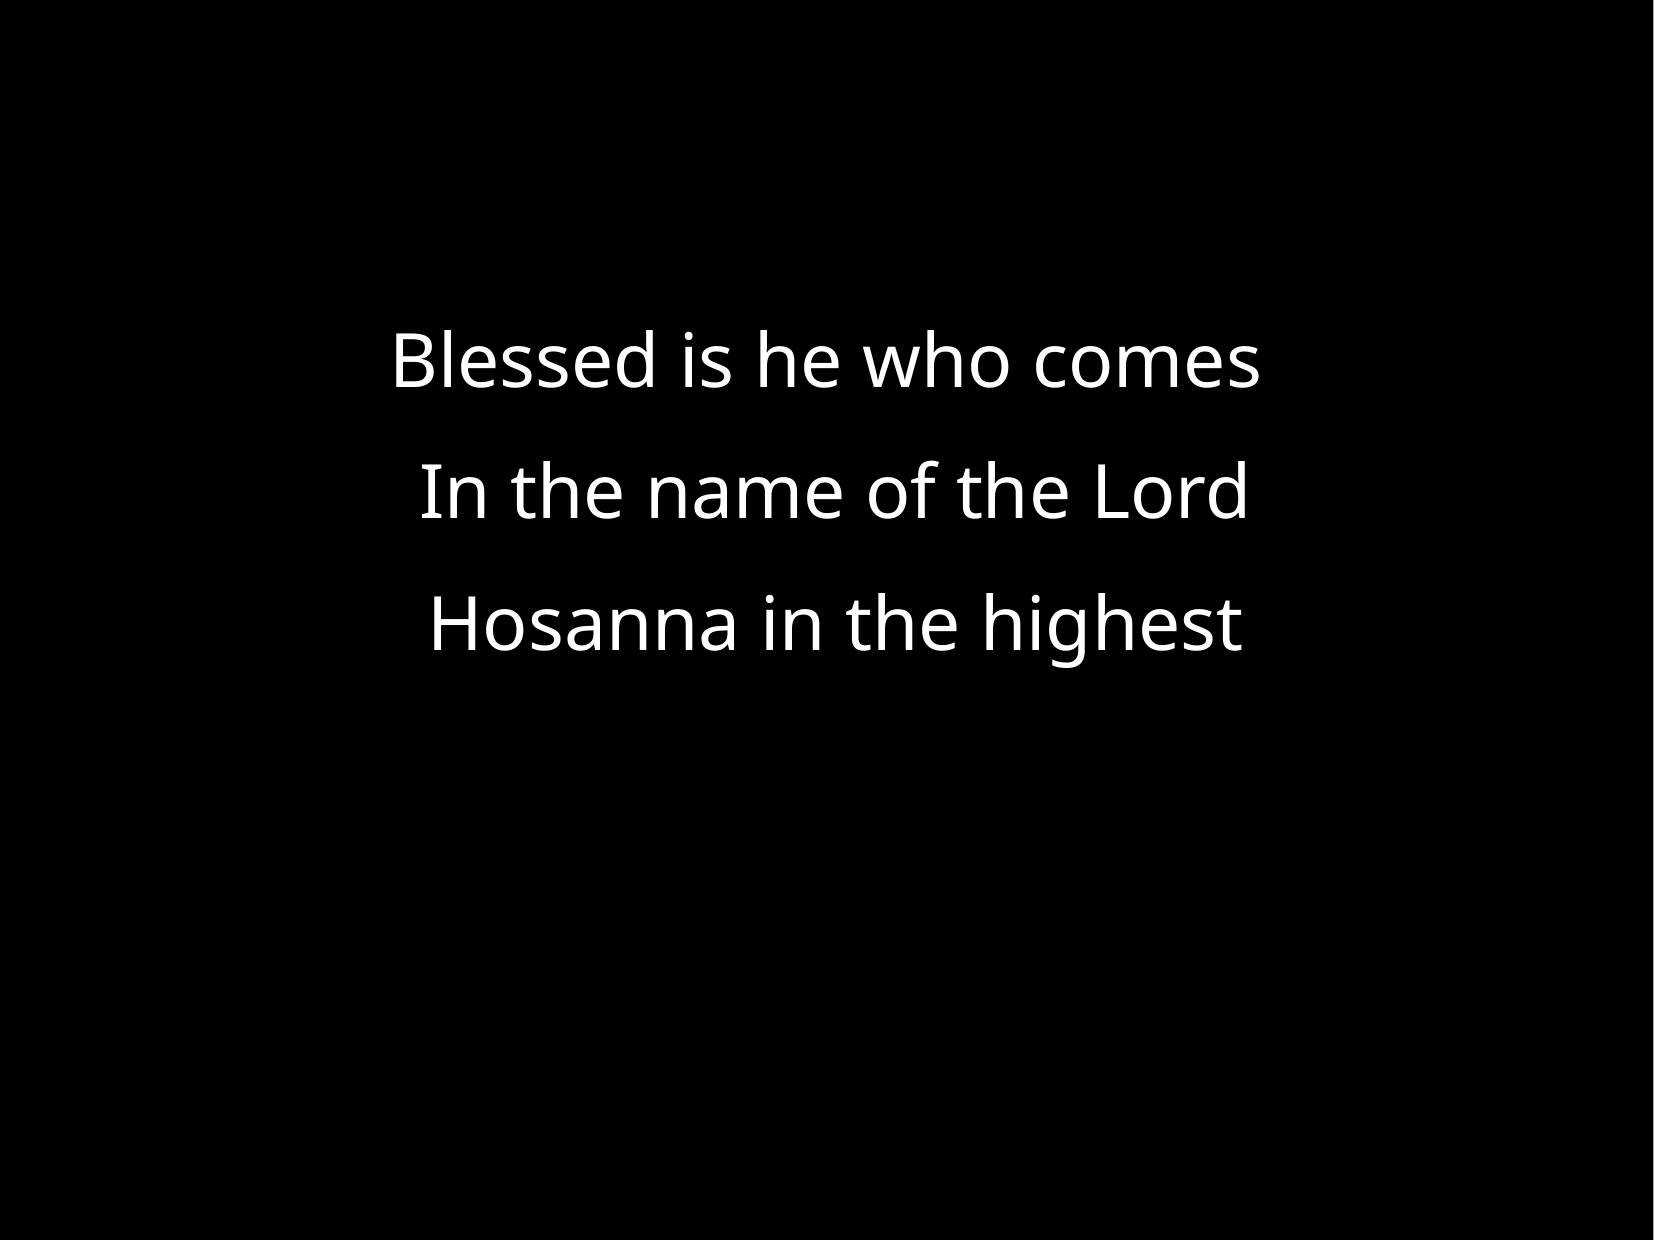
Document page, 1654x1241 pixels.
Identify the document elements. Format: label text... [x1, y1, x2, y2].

list Blessed is he who comes In the name of the Lord Hosanna in the highest [0, 307, 1654, 1229]
